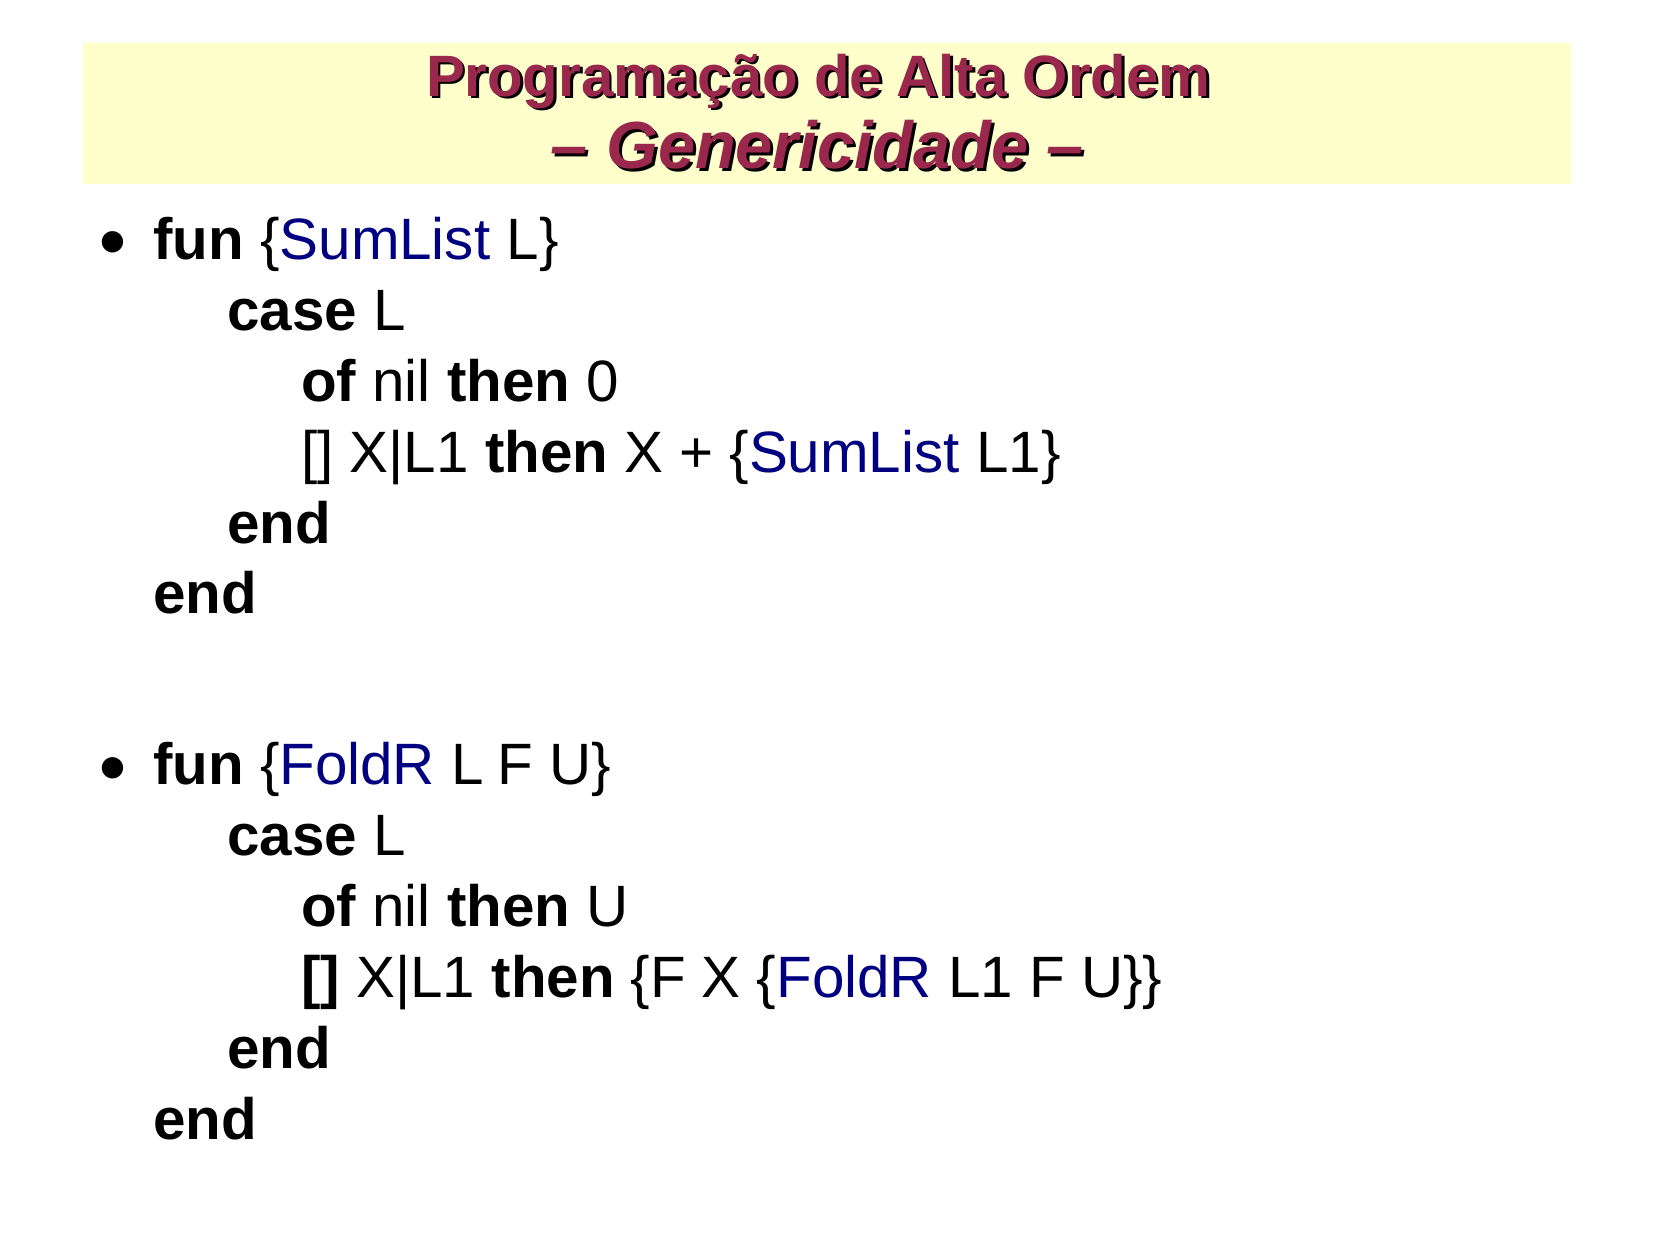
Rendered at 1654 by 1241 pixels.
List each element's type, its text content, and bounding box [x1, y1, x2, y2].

title Programação de Alta Ordem – Genericidade – [82, 42, 1571, 184]
list fun {SumList L} case L of nil then 0 [] X|L1 then X + {SumList L1} end end fun {FoldR L F U} case L of nil then U [] X|L1 then {F X {FoldR L1 F U}} end end [82, 206, 1571, 1171]
